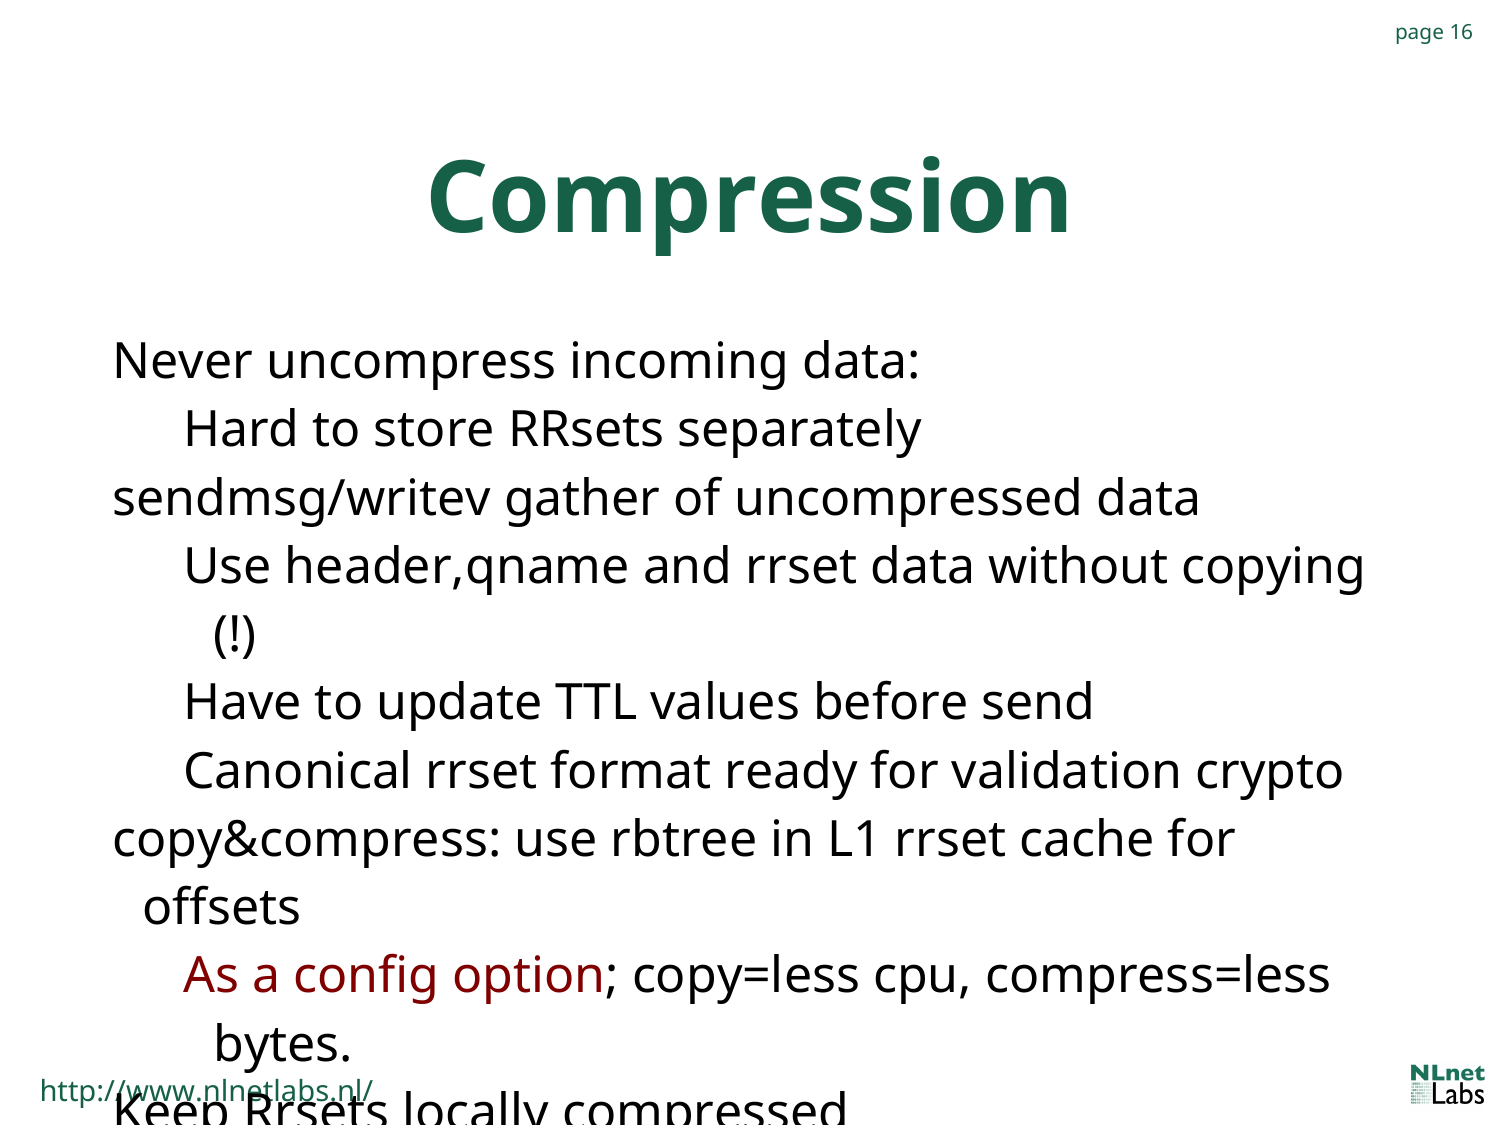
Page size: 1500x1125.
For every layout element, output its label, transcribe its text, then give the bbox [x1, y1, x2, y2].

list Never uncompress incoming data: Hard to store RRsets separately sendmsg/writev gather of uncompressed data Use header,qname and rrset data without copying (!) Have to update TTL values before send Canonical rrset format ready for validation crypto copy&compress: use rbtree in L1 rrset cache for offsets As a config option; copy=less cpu, compress=less bytes. Keep Rrsets locally compressed Have to update compression ptrs and TTLs before send Not canonical format Imperfect compression ratio [112, 324, 1388, 1016]
title Compression [112, 66, 1388, 322]
picture [1409, 1059, 1485, 1111]
